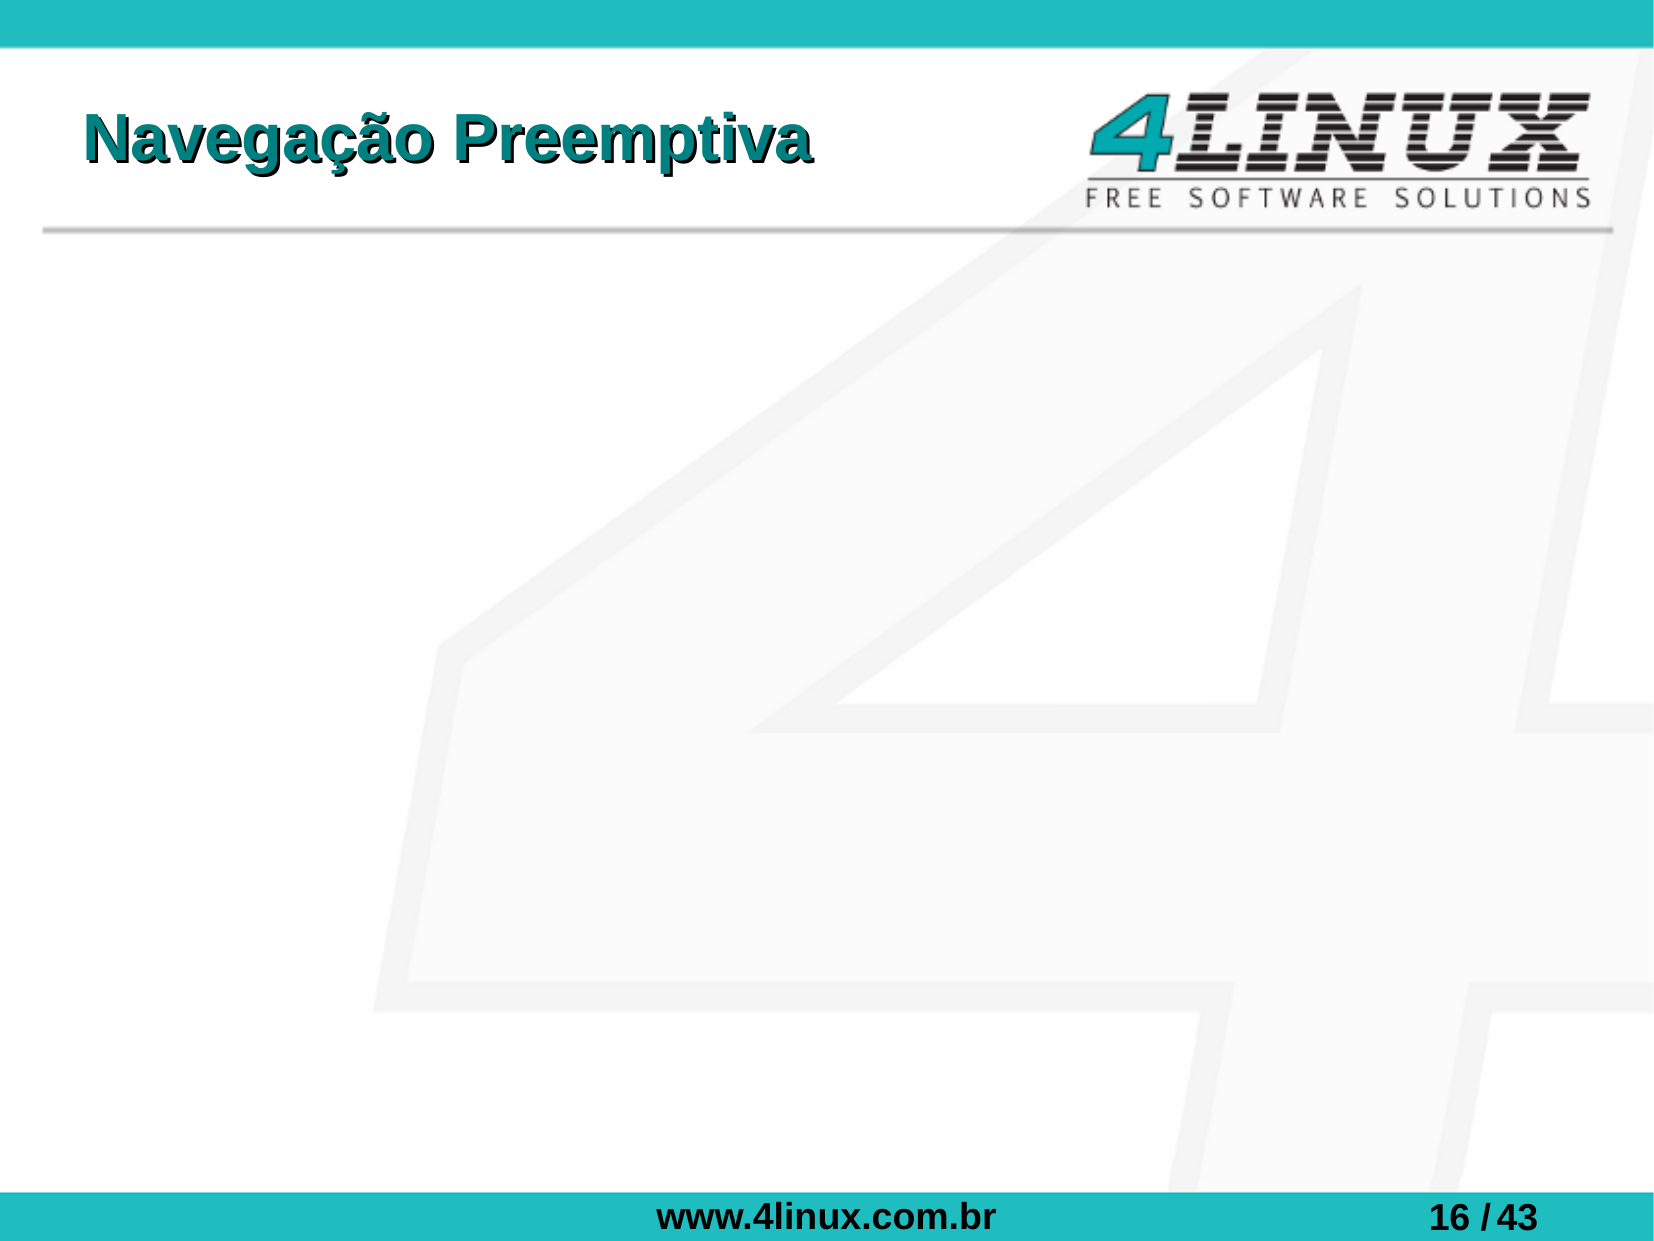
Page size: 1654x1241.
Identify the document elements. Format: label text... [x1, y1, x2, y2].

title Navegação Preemptiva [82, 56, 1051, 218]
picture [0, 0, 1654, 1241]
